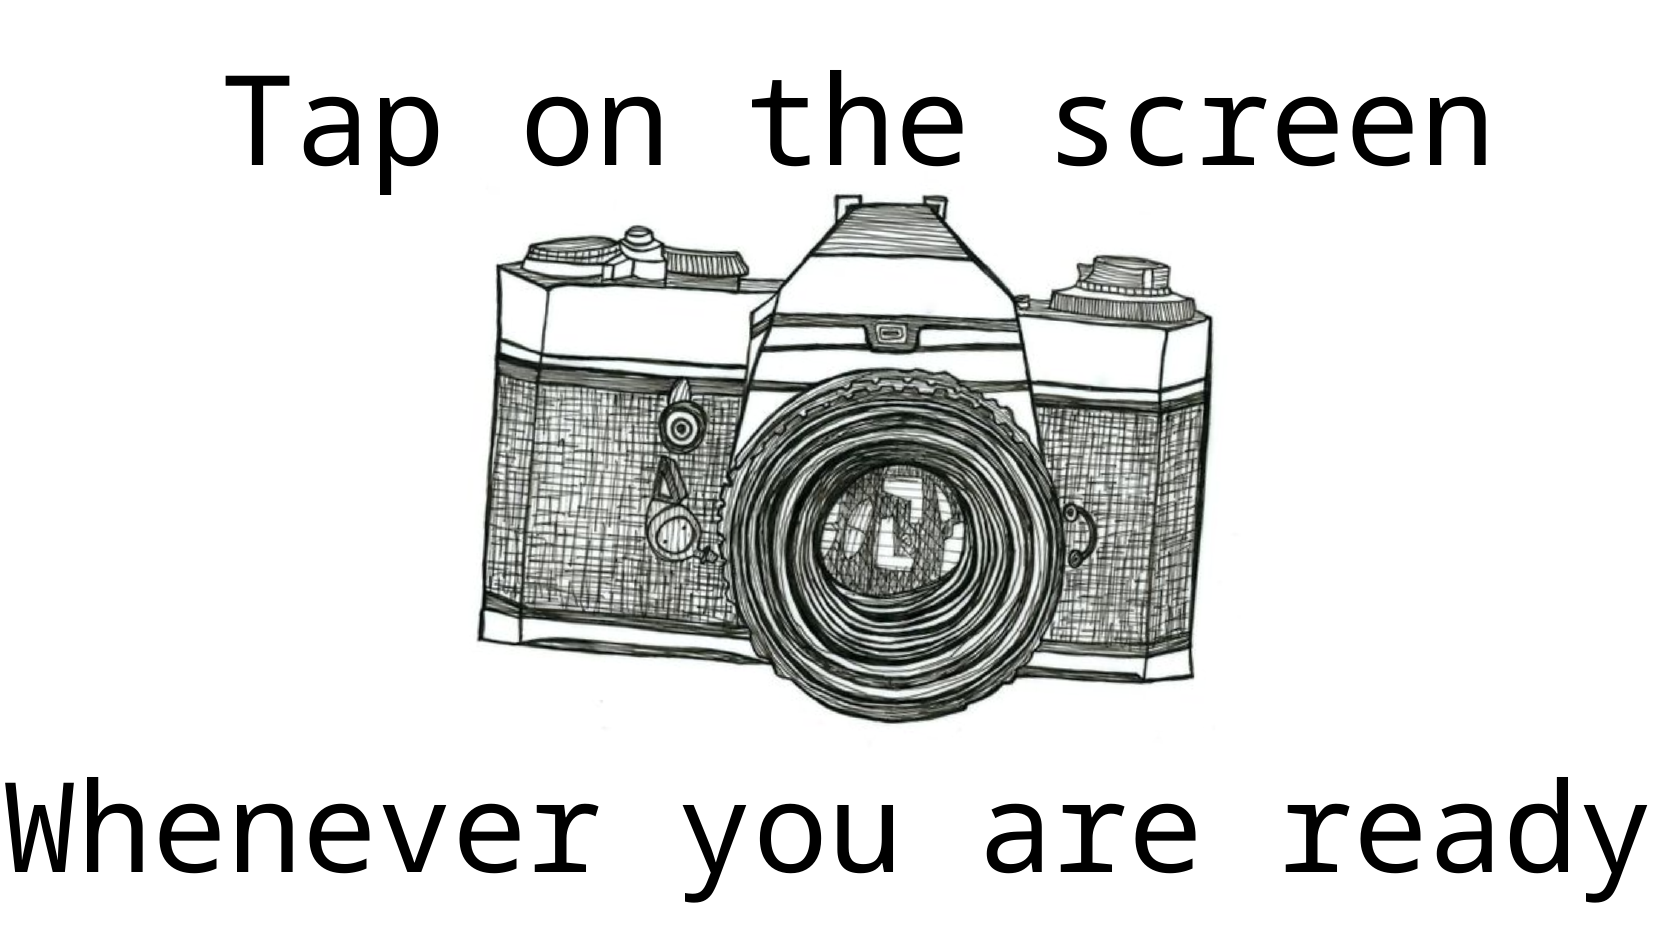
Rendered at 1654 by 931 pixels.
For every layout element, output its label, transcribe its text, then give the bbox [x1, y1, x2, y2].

text_box Tap on the screen [205, 24, 1654, 195]
text_box Whenever you are ready [0, 731, 1654, 902]
picture [425, 195, 1271, 731]
